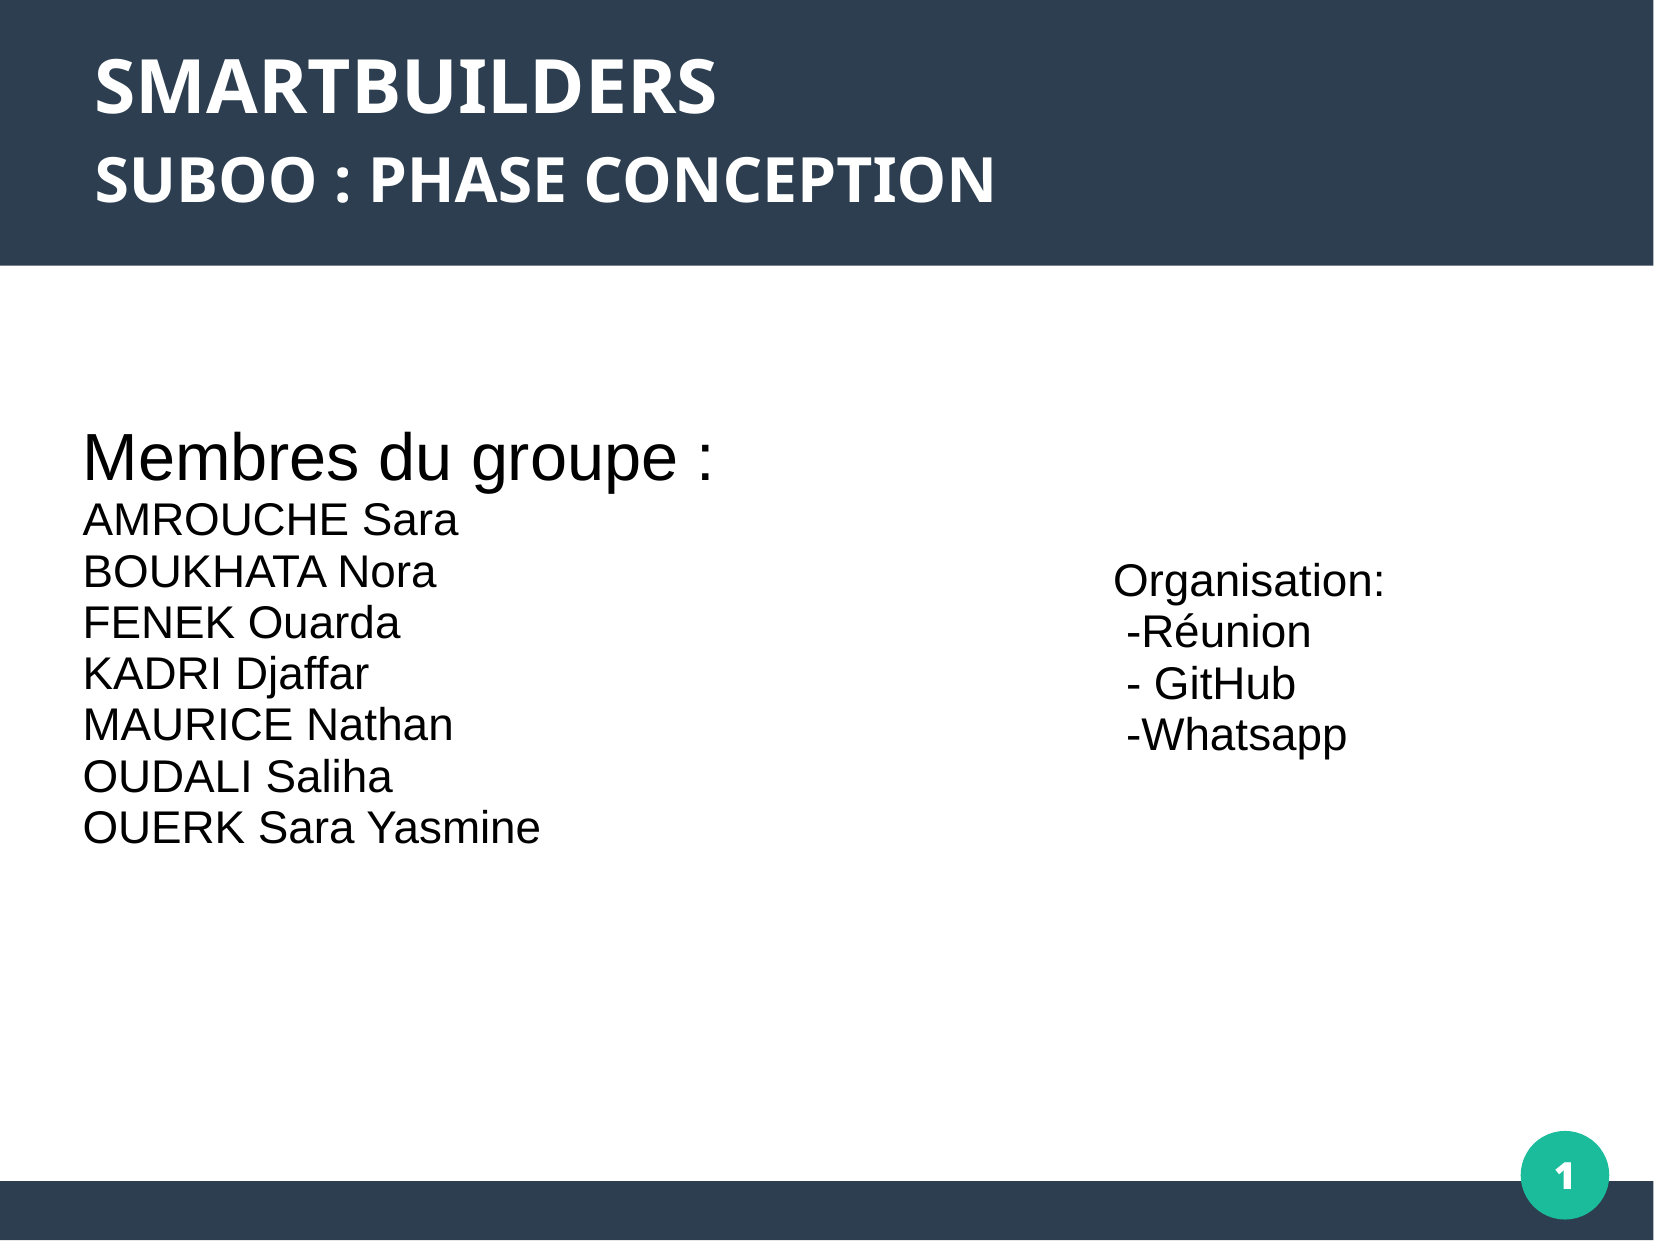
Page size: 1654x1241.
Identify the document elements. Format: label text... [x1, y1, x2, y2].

title SMARTBUILDERS SUBOO : PHASE CONCEPTION [94, 23, 1583, 231]
text_box Organisation: -Réunion - GitHub -Whatsapp [1098, 547, 1406, 768]
subtitle Membres du groupe : AMROUCHE Sara BOUKHATA Nora FENEK Ouarda KADRI Djaffar MAURICE Nathan OUDALI Saliha OUERK Sara Yasmine [82, 273, 1571, 1016]
